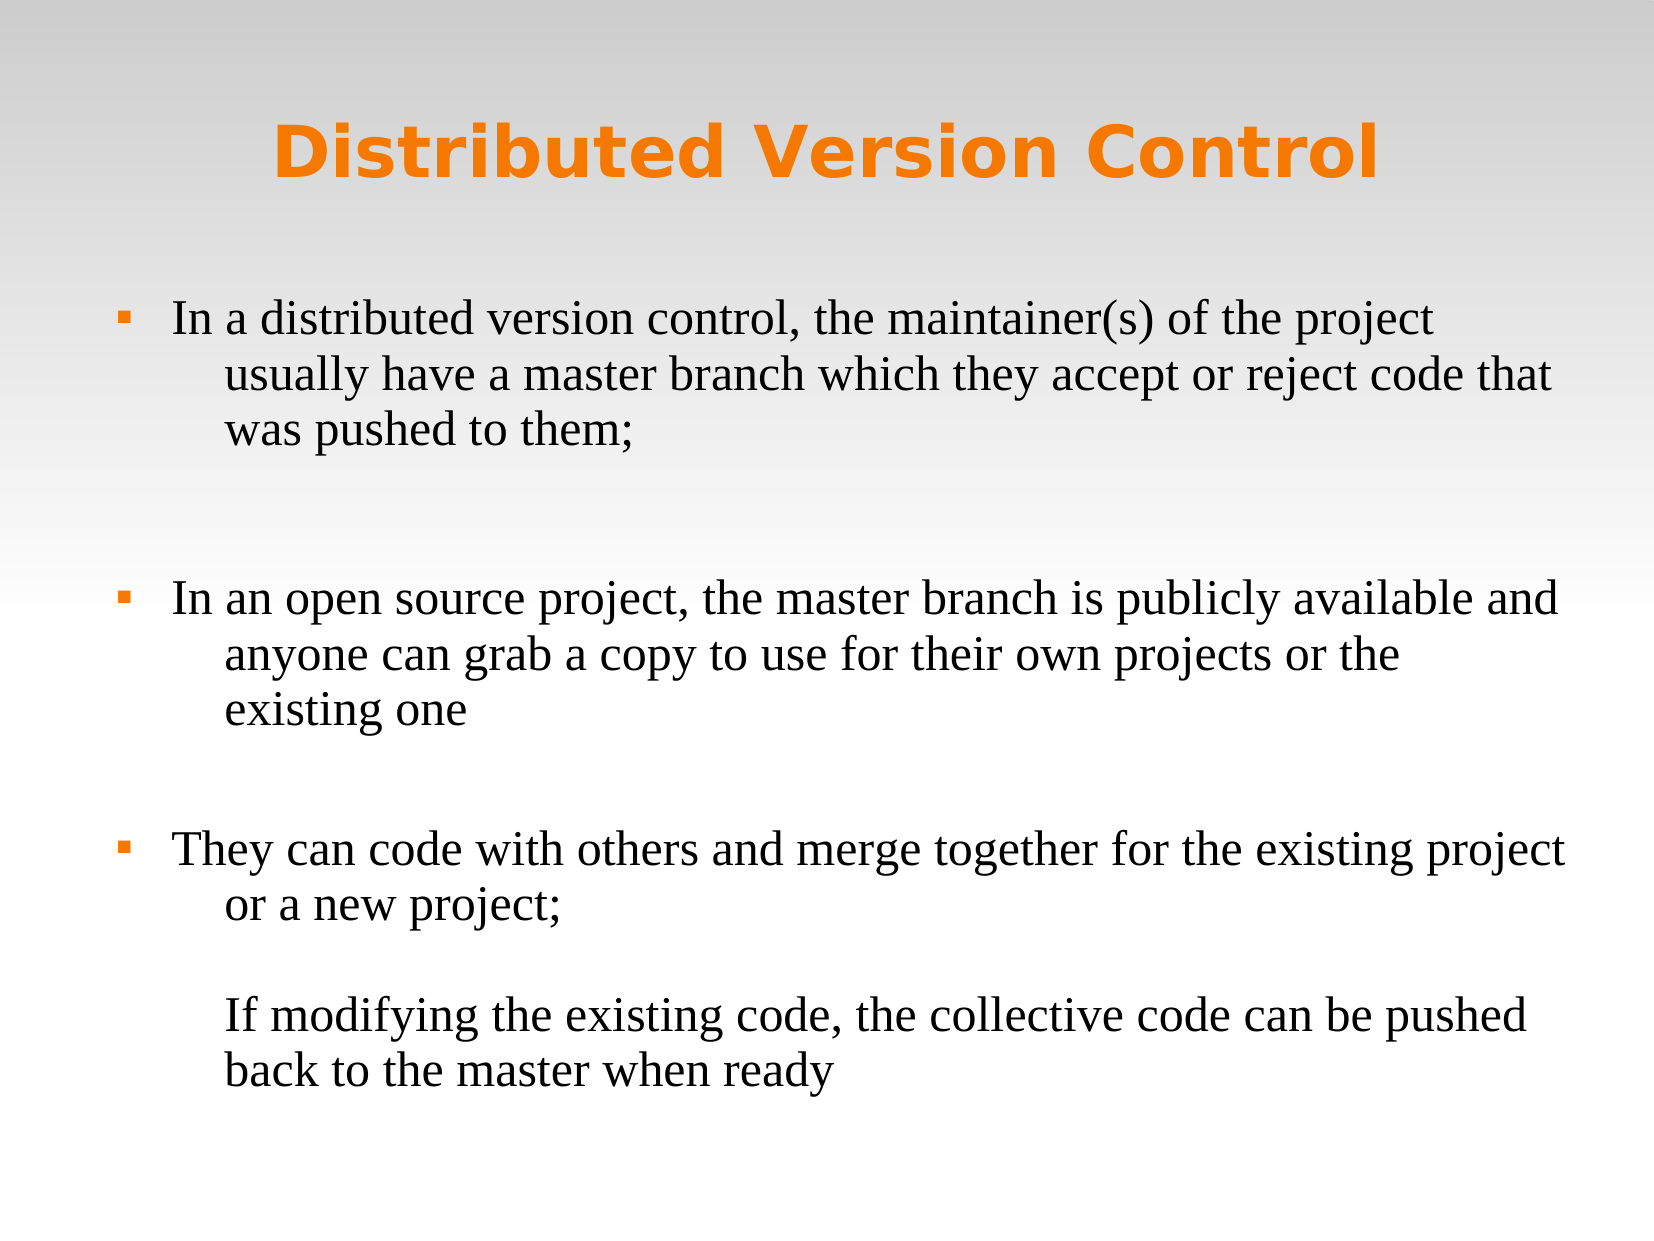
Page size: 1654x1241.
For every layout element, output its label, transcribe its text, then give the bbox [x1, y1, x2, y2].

list In a distributed version control, the maintainer(s) of the project usually have a master branch which they accept or reject code that was pushed to them; In an open source project, the master branch is publicly available and anyone can grab a copy to use for their own projects or the existing one They can code with others and merge together for the existing project or a new project; If modifying the existing code, the collective code can be pushed back to the master when ready [82, 290, 1571, 1165]
title Distributed Version Control [82, 49, 1571, 257]
